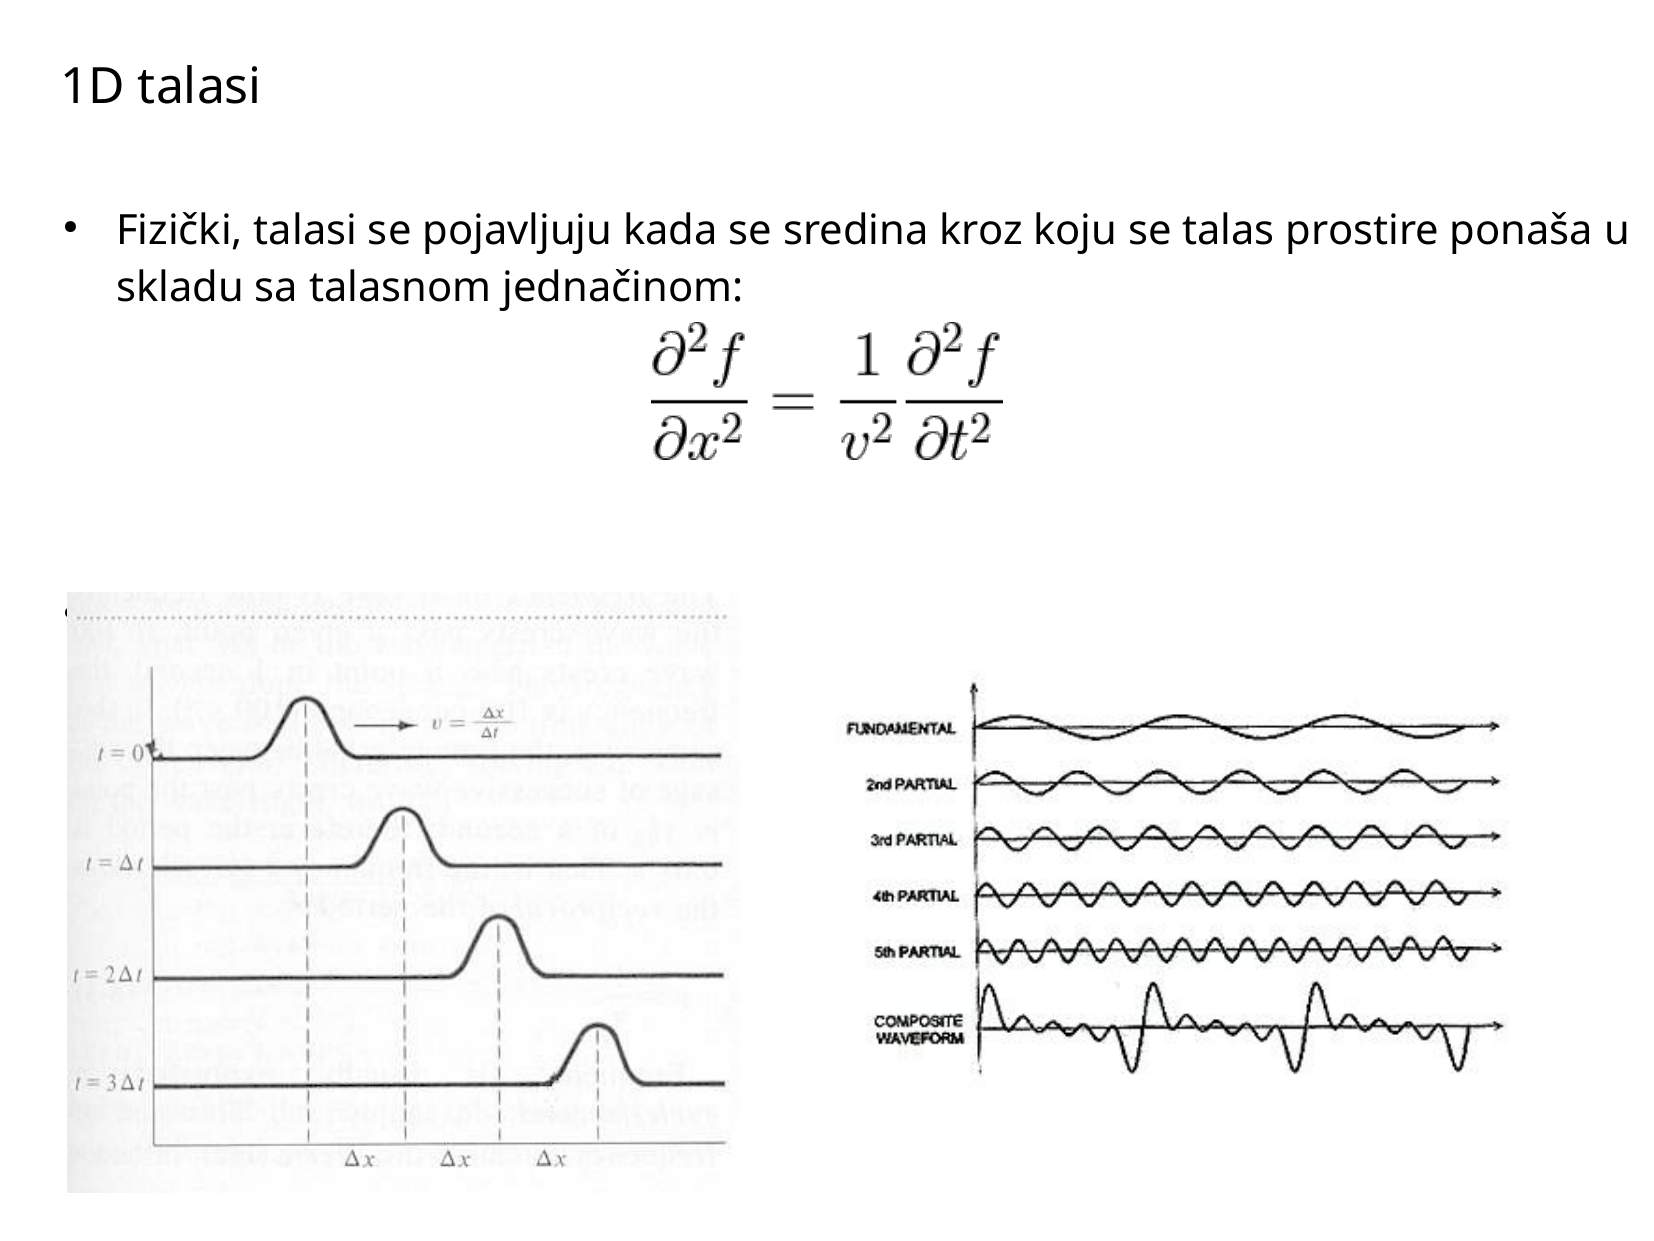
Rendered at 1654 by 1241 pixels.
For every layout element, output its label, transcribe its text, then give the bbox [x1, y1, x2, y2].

list Fizički, talasi se pojavljuju kada se sredina kroz koju se talas prostire ponaša u skladu sa talasnom jednačinom: I ovo su talasi: [45, 199, 1635, 1173]
picture [67, 592, 740, 1193]
picture [836, 670, 1524, 1106]
picture [651, 322, 1003, 461]
title 1D talasi [59, 17, 1648, 150]
